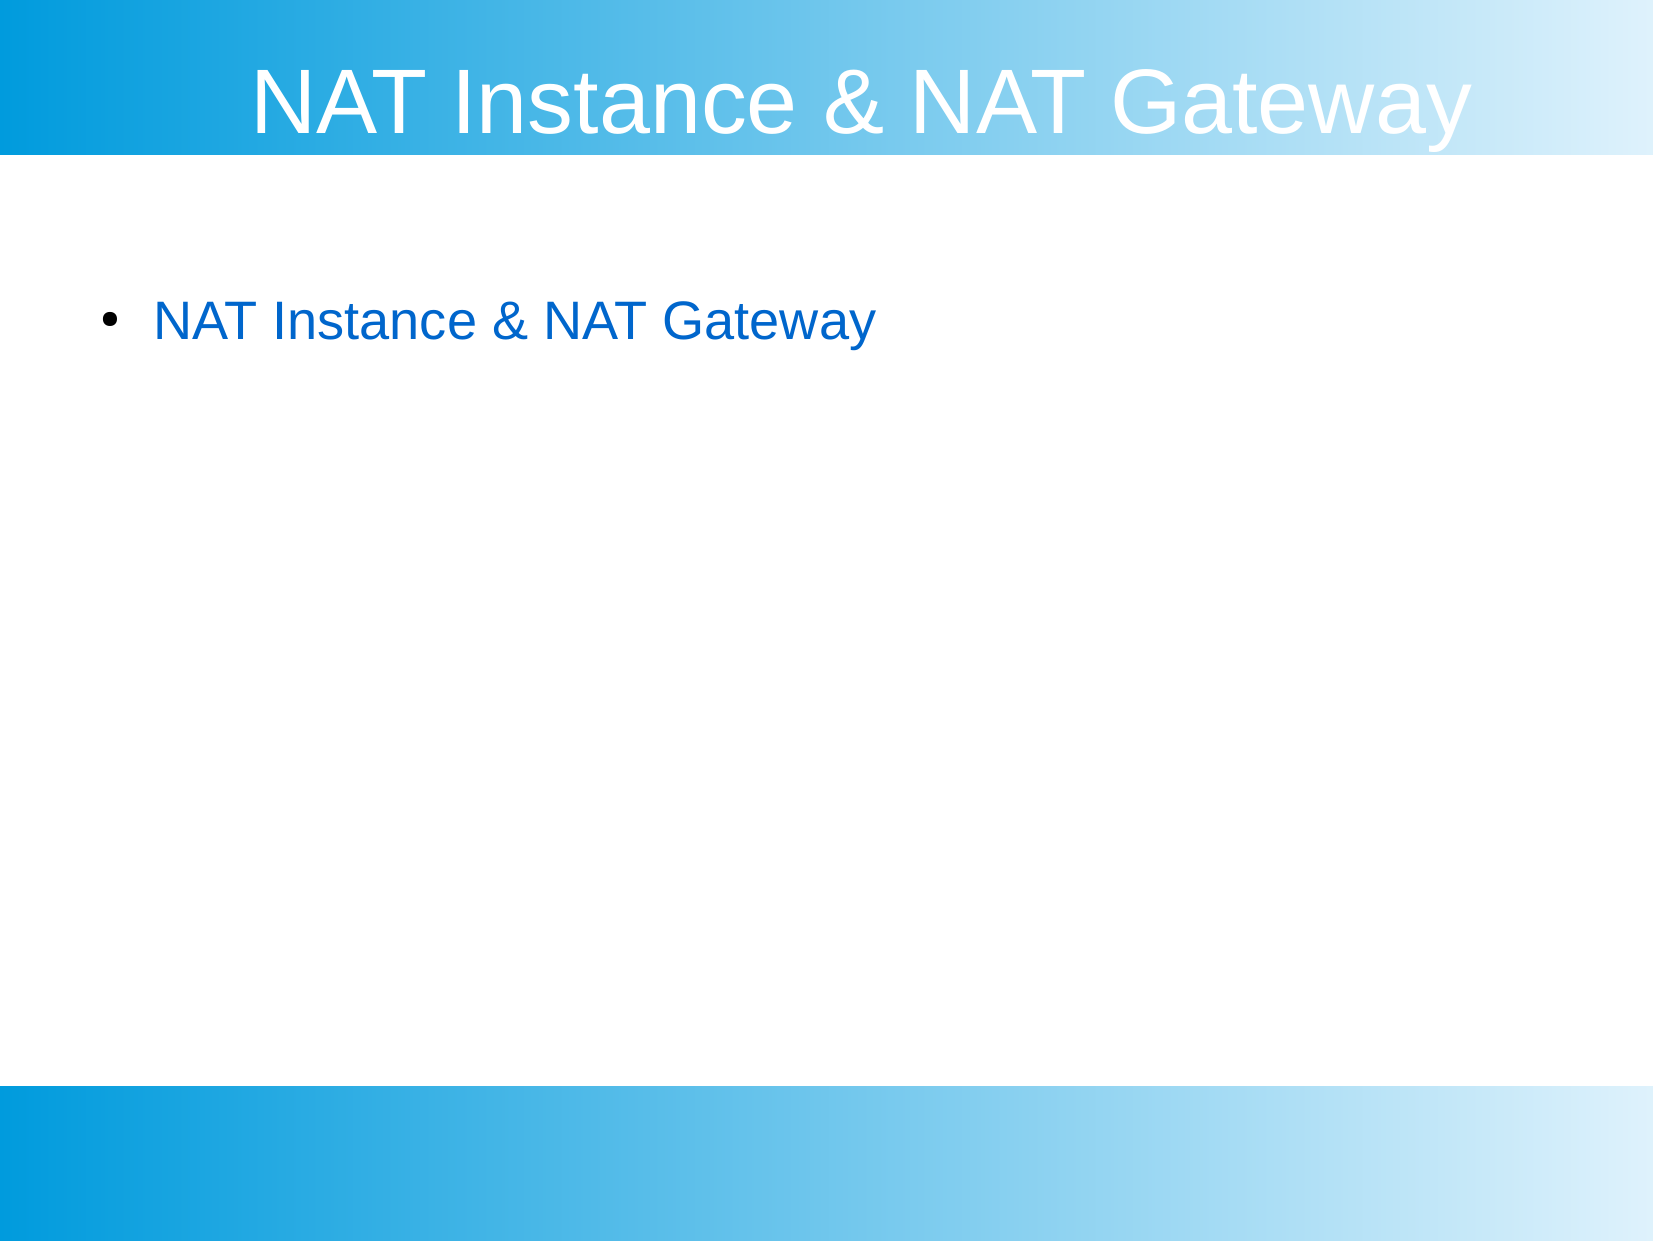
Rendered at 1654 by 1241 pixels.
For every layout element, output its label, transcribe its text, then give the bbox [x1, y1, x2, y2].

list NAT Instance & NAT Gateway [82, 290, 1571, 1010]
title NAT Instance & NAT Gateway [82, 49, 1571, 155]
